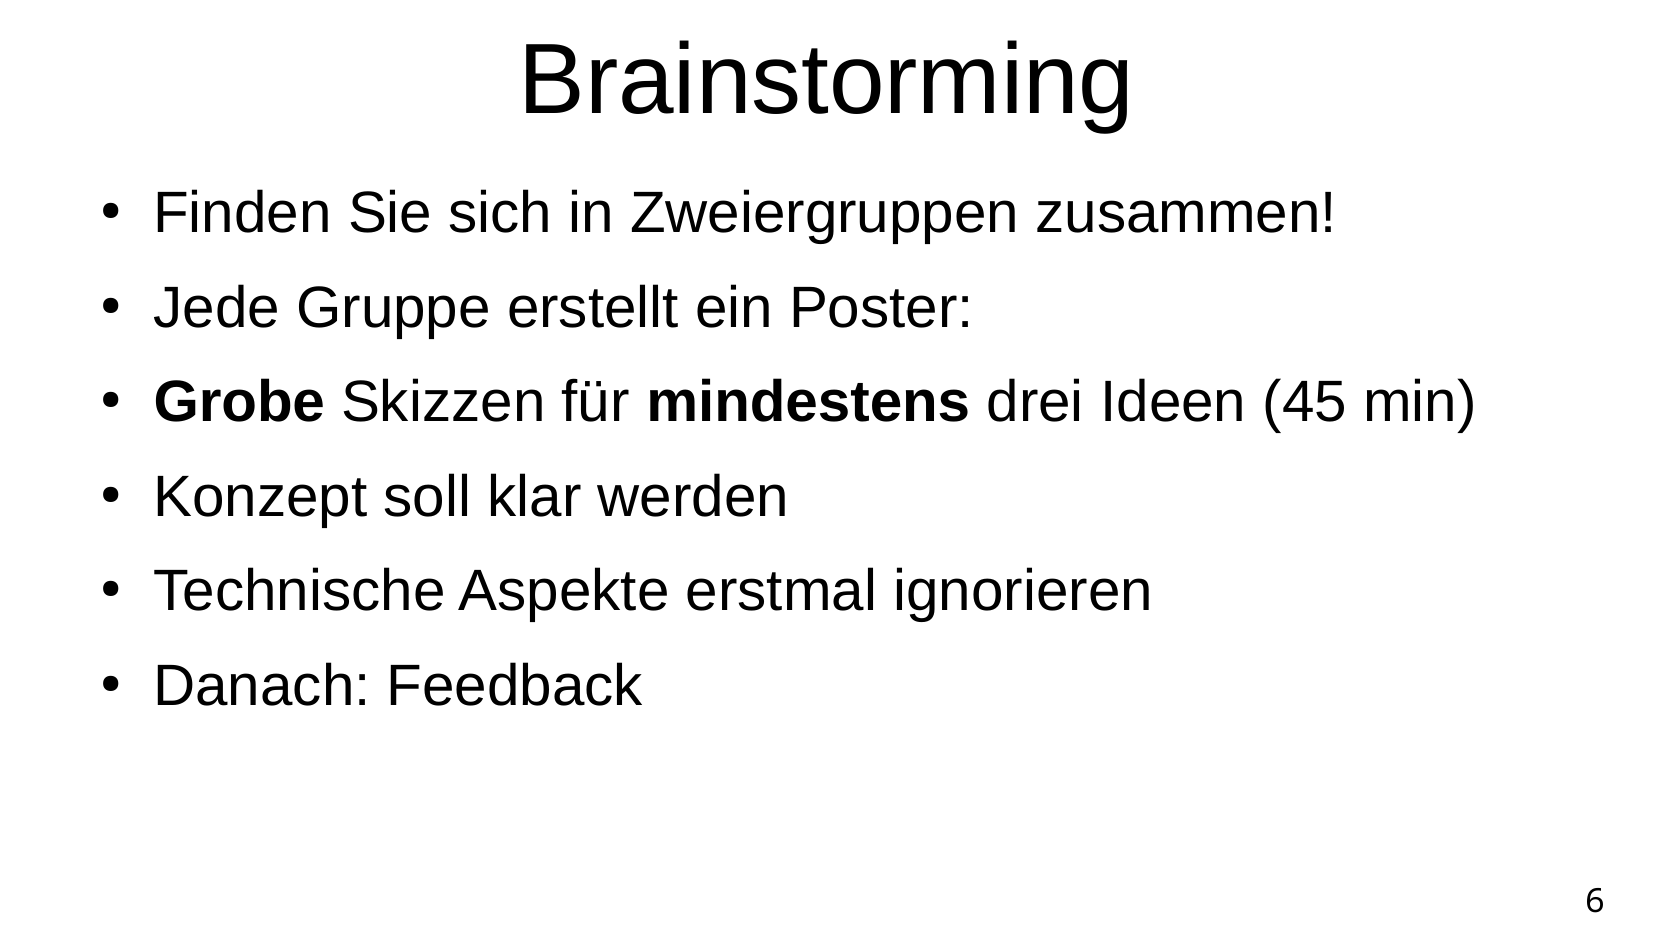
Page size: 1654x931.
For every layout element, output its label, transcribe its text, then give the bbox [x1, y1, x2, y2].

list Finden Sie sich in Zweiergruppen zusammen! Jede Gruppe erstellt ein Poster: Grobe Skizzen für mindestens drei Ideen (45 min) Konzept soll klar werden Technische Aspekte erstmal ignorieren Danach: Feedback [82, 180, 1571, 811]
title Brainstorming [82, 1, 1571, 157]
